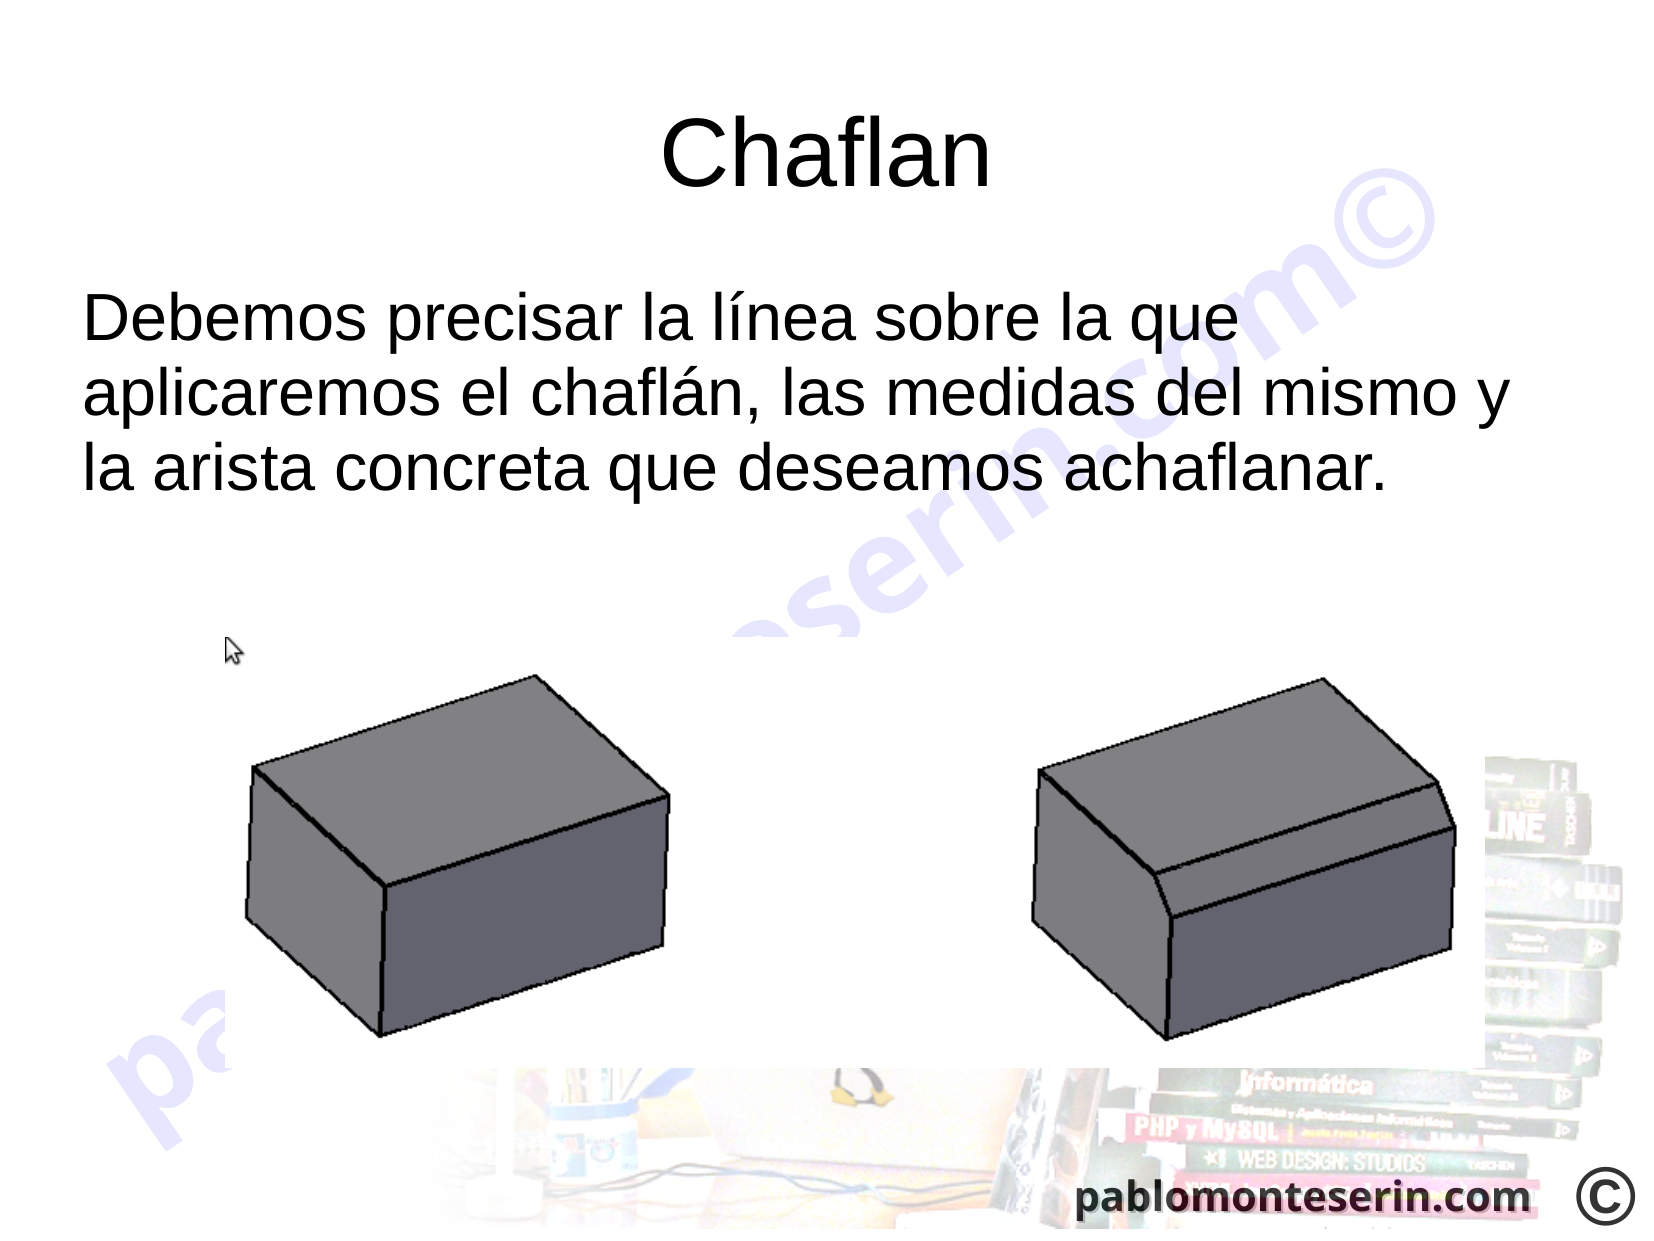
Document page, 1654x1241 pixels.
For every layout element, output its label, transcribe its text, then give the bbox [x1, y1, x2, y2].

title Chaflan [82, 49, 1571, 257]
picture [225, 637, 1654, 1229]
subtitle Debemos precisar la línea sobre la que aplicaremos el chaflán, las medidas del mismo y la arista concreta que deseamos achaflanar. [82, 280, 1571, 505]
